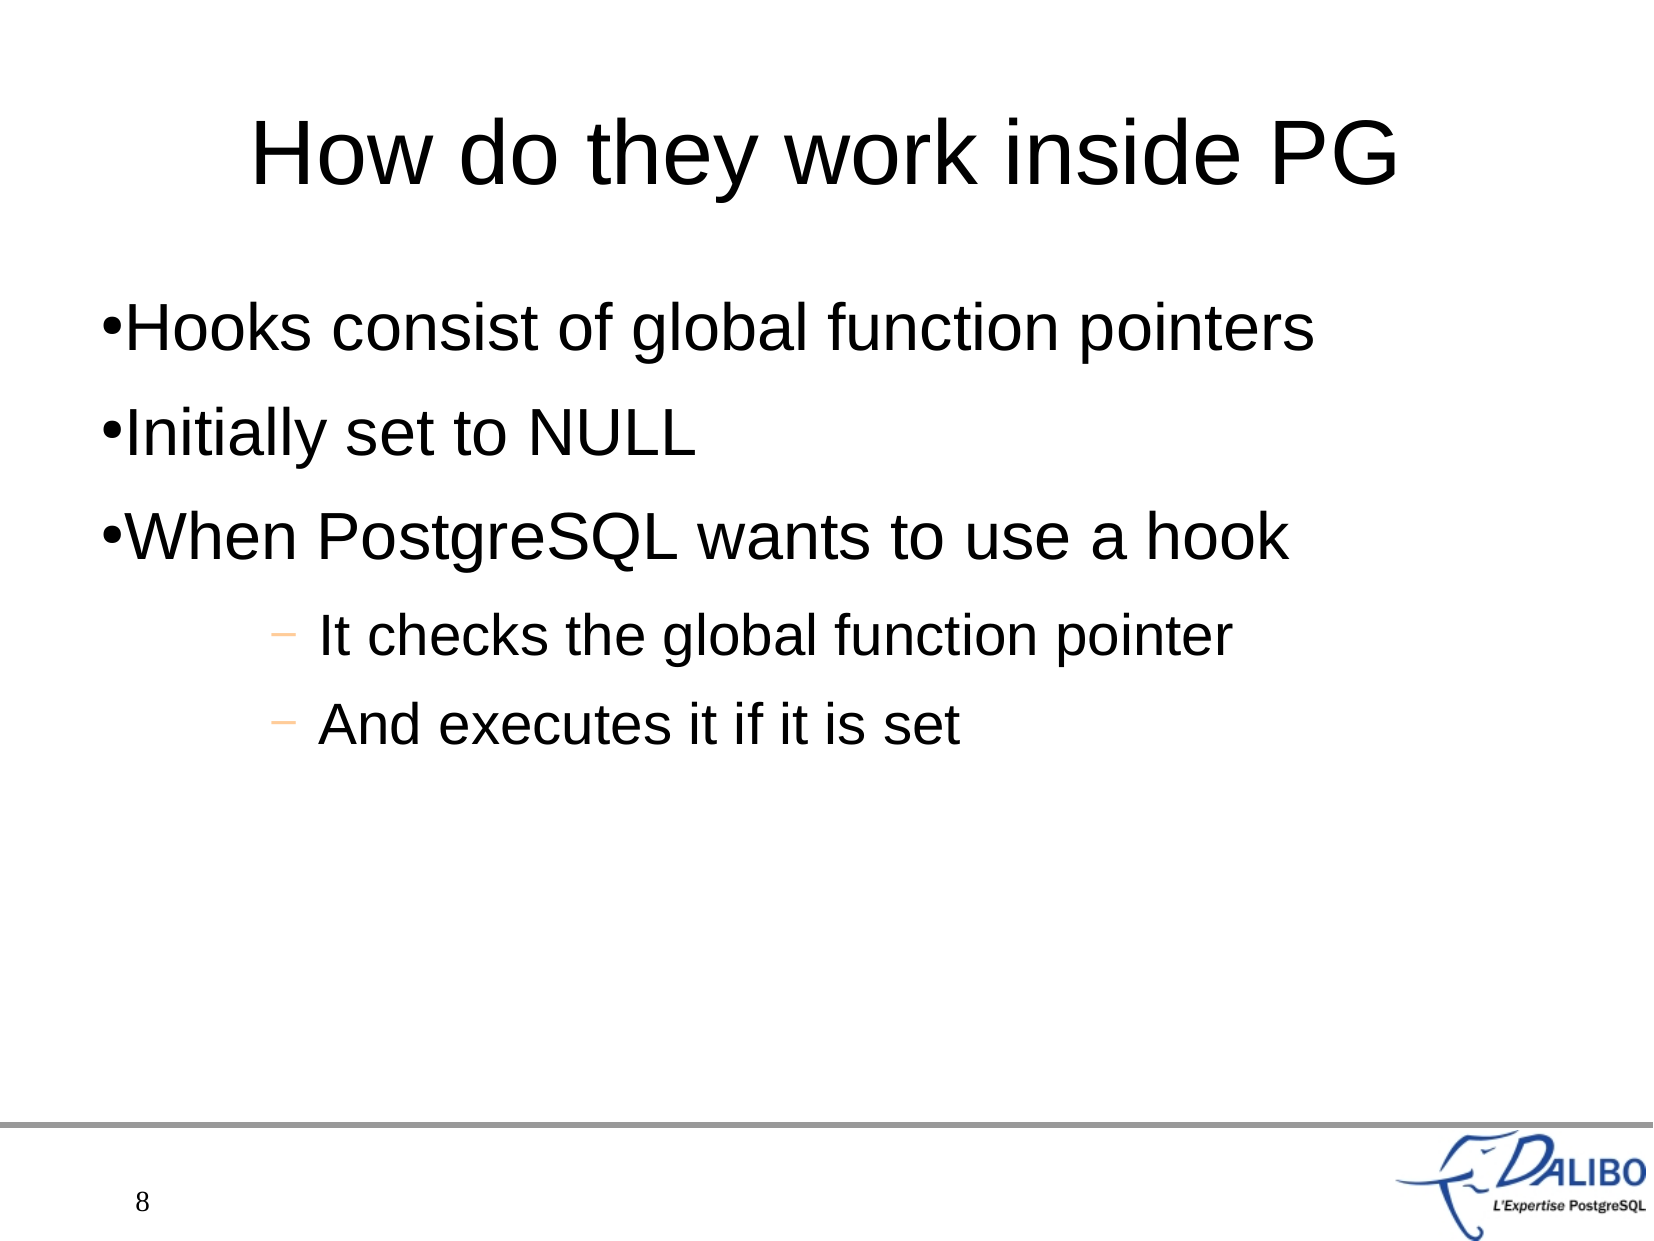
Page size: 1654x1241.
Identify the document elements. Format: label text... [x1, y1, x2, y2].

picture [1395, 1130, 1646, 1241]
list Hooks consist of global function pointers Initially set to NULL When PostgreSQL wants to use a hook It checks the global function pointer And executes it if it is set [82, 290, 1571, 1109]
title How do they work inside PG [82, 49, 1571, 257]
